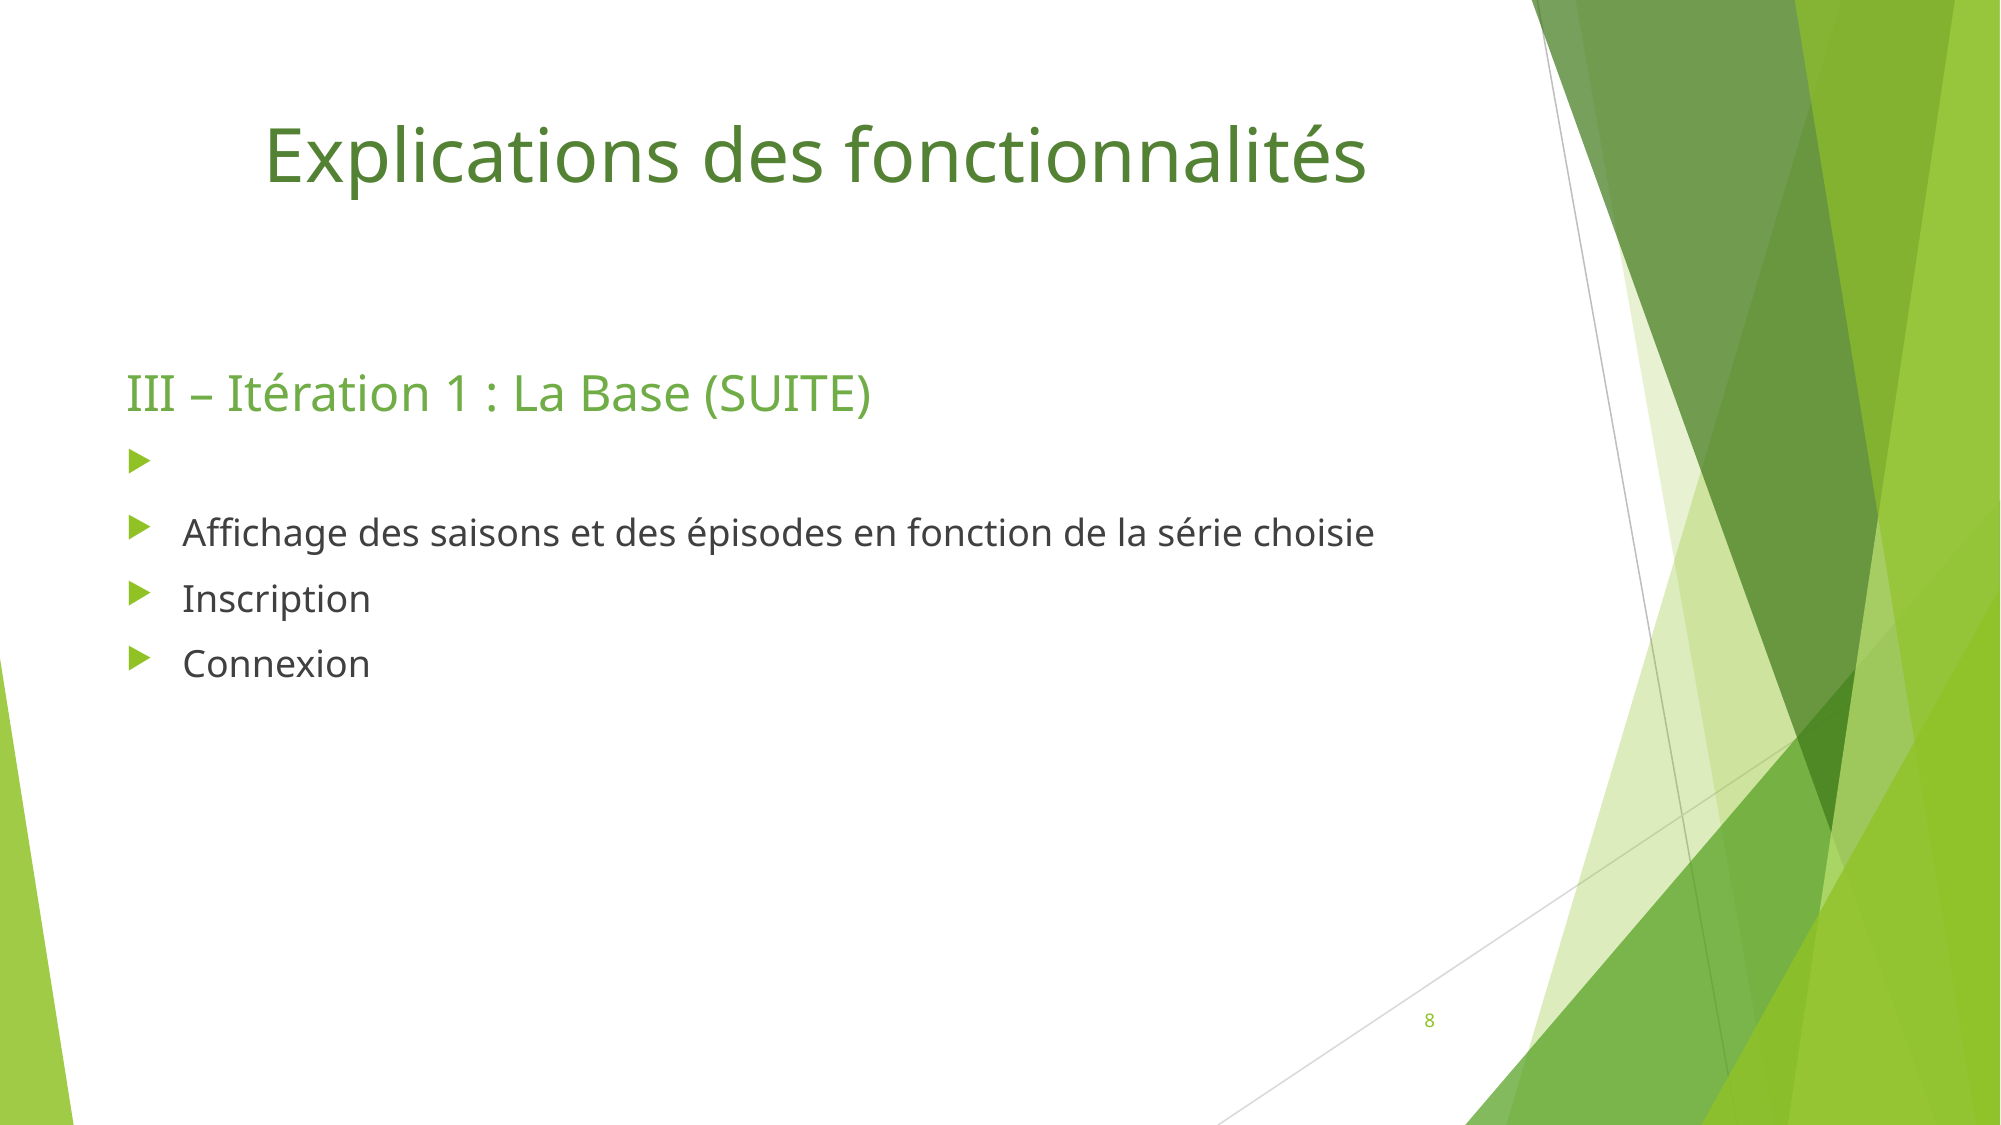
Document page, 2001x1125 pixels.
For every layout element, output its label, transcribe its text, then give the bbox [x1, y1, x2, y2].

list III – Itération 1 : La Base (SUITE) Affichage des saisons et des épisodes en fonction de la série choisie Inscription Connexion [111, 354, 1522, 992]
text_box [1409, 991, 1522, 1051]
title Explications des fonctionnalités [111, 99, 1522, 317]
